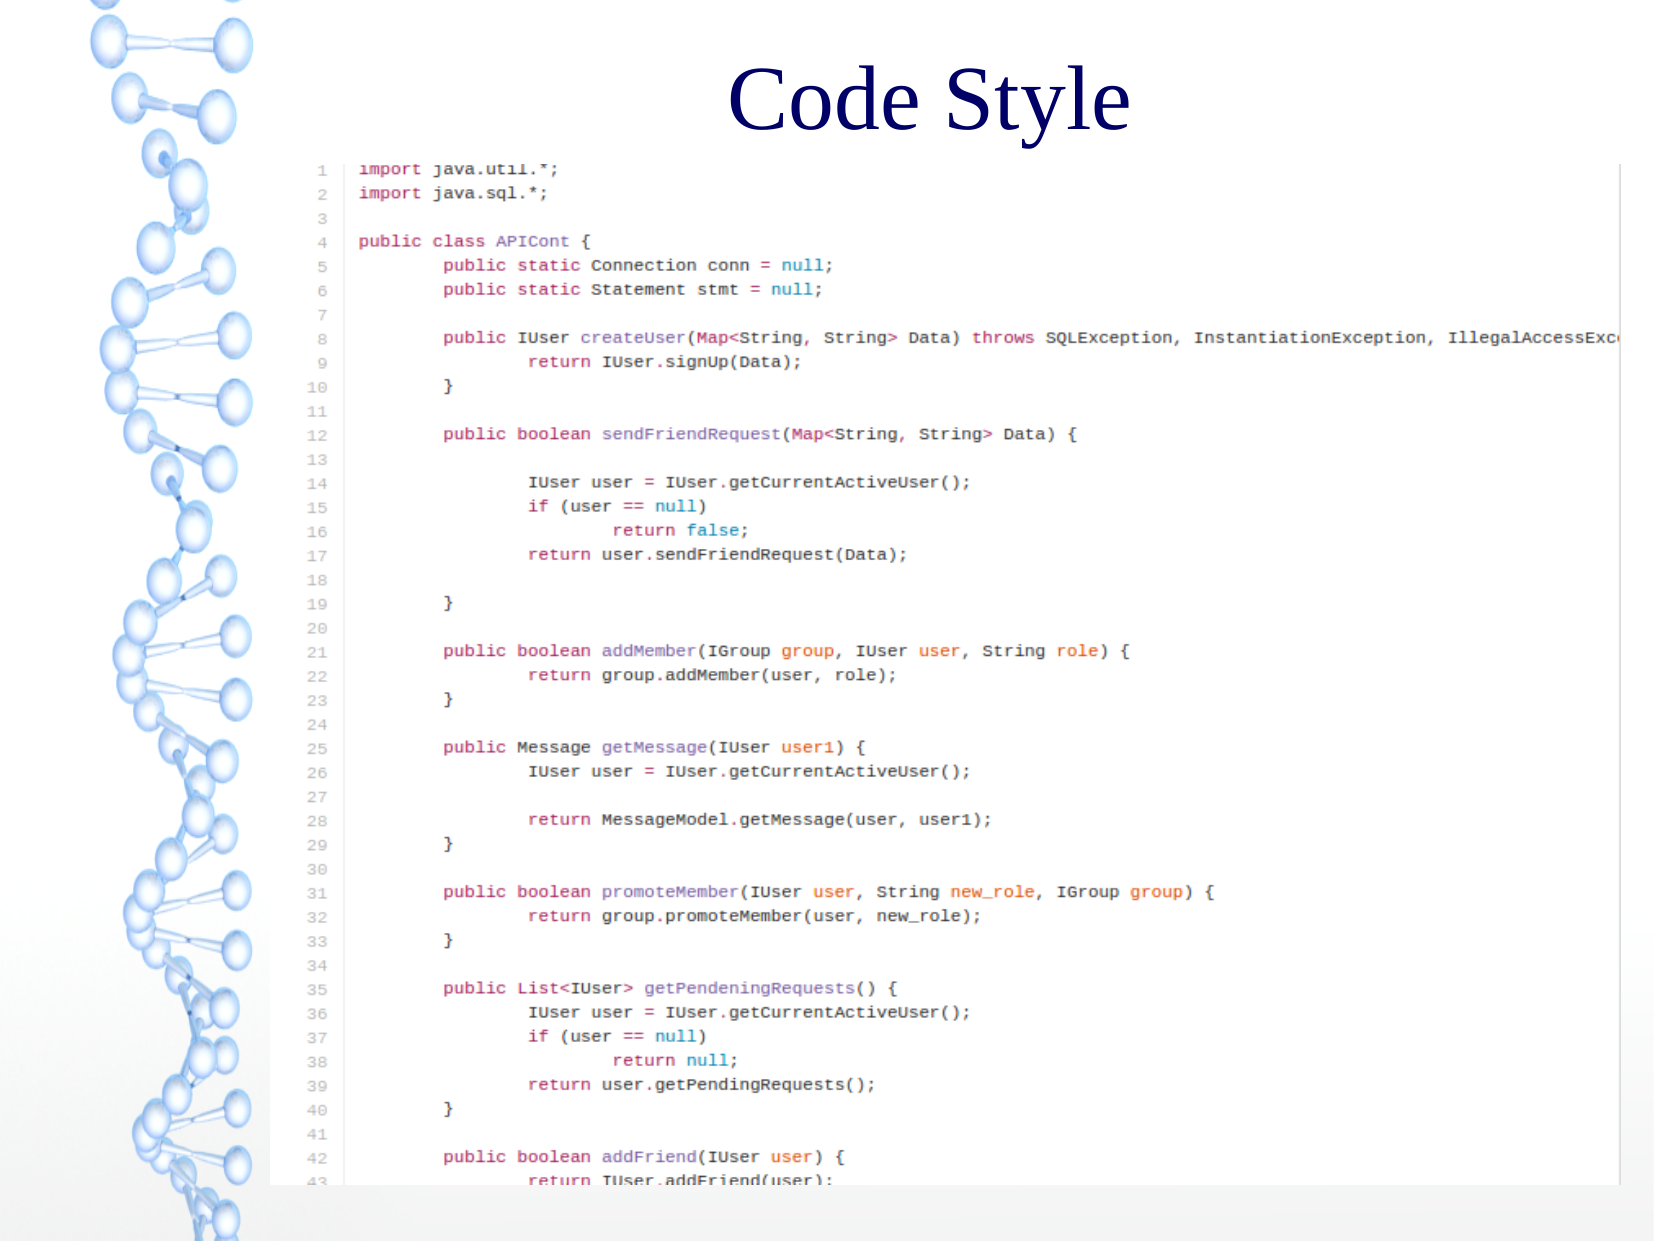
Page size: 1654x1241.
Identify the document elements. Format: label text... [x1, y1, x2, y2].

picture [0, 0, 1654, 1241]
title Code Style [265, 47, 1595, 151]
